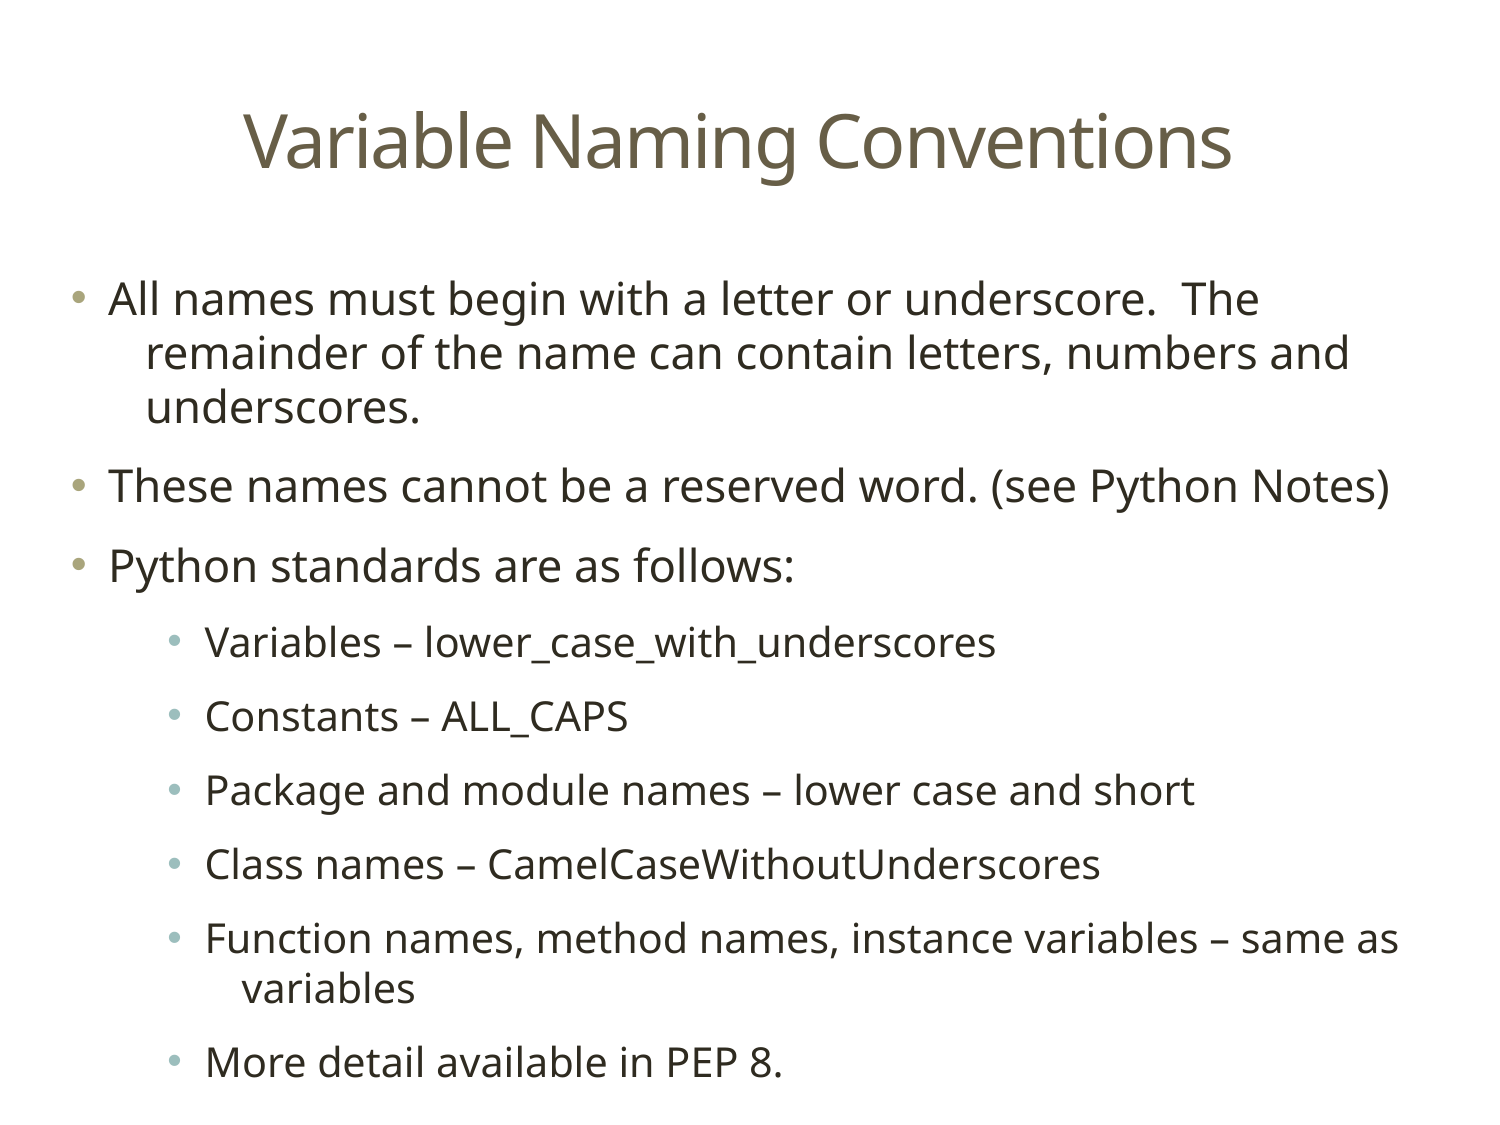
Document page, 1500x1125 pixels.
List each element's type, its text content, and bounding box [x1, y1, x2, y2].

title Variable Naming Conventions [18, 45, 1460, 233]
list All names must begin with a letter or underscore. The remainder of the name can contain letters, numbers and underscores. These names cannot be a reserved word. (see Python Notes) Python standards are as follows: Variables – lower_case_with_underscores Constants – ALL_CAPS Package and module names – lower case and short Class names – CamelCaseWithoutUnderscores Function names, method names, instance variables – same as variables More detail available in PEP 8. [18, 262, 1460, 1098]
